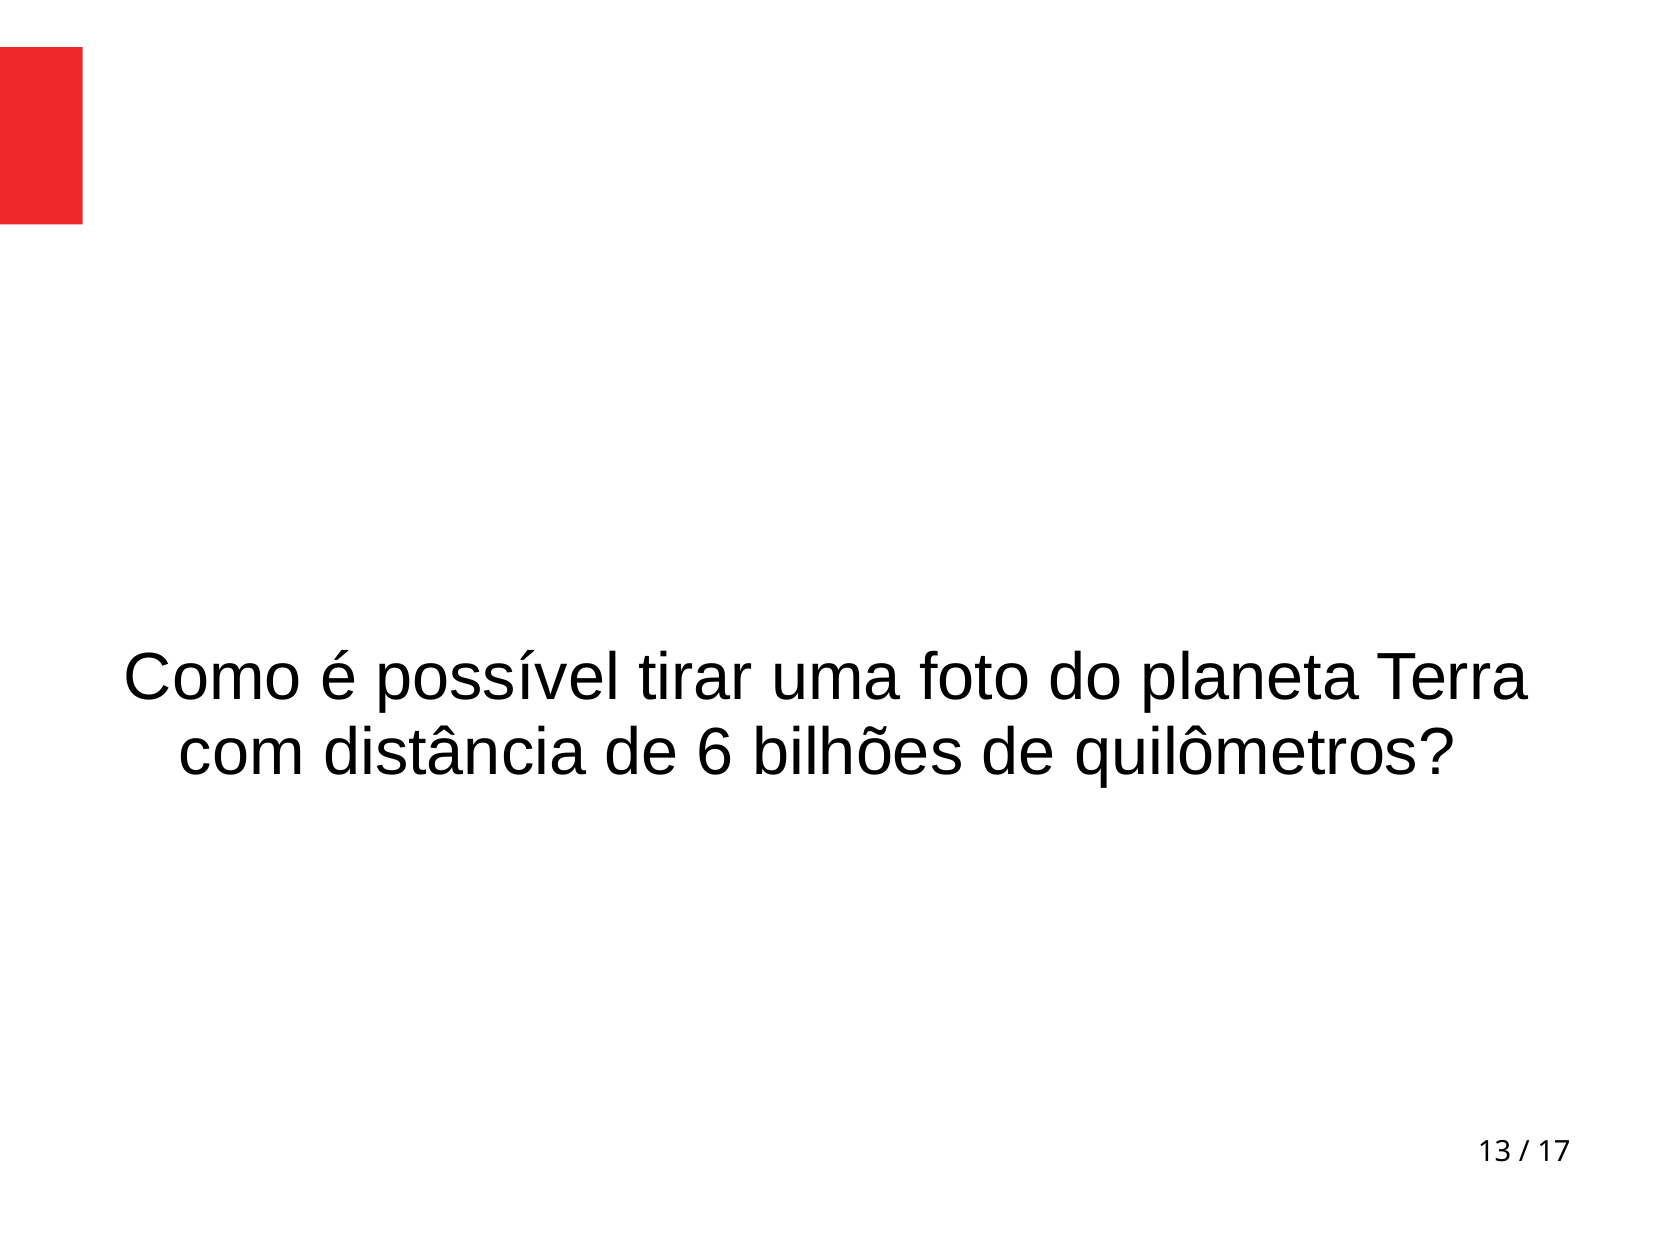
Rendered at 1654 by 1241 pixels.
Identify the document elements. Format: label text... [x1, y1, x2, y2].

subtitle Como é possível tirar uma foto do planeta Terra com distância de 6 bilhões de quilômetros? [118, 354, 1536, 1074]
